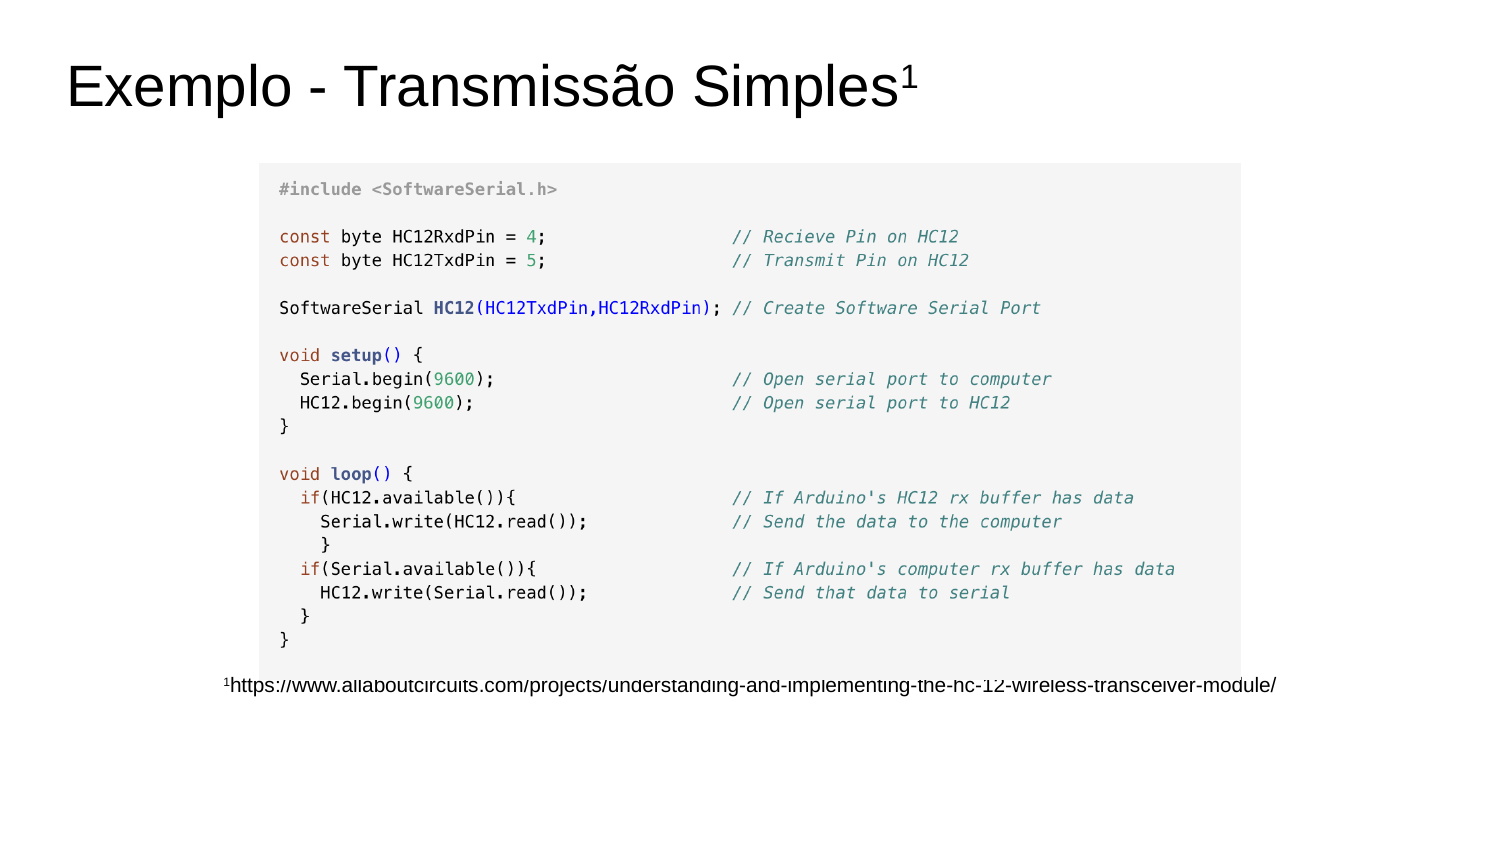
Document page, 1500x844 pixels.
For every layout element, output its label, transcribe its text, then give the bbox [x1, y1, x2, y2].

list 1https://www.allaboutcircuits.com/projects/understanding-and-implementing-the-hc-12-wireless-transceiver-module/ [51, 189, 1449, 750]
picture [259, 163, 1241, 680]
title Exemplo - Transmissão Simples1 [51, 33, 1449, 127]
